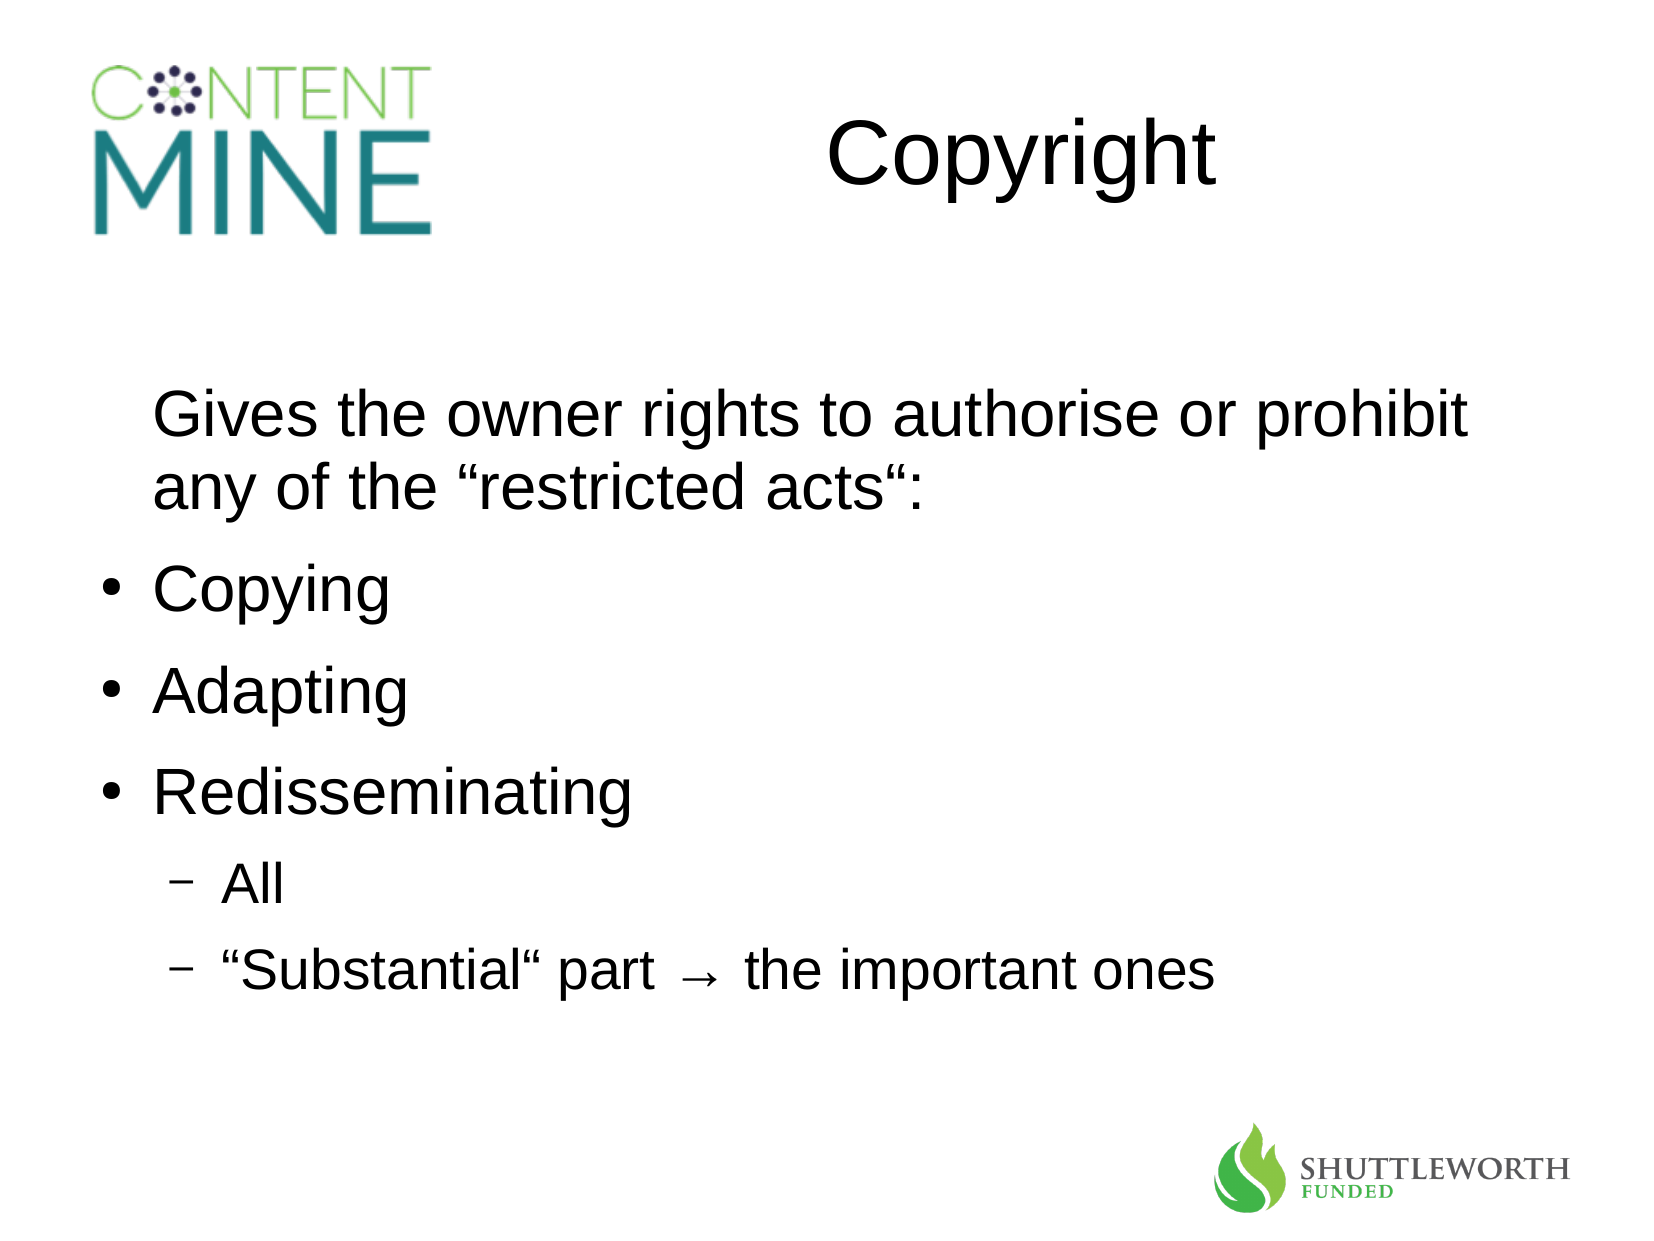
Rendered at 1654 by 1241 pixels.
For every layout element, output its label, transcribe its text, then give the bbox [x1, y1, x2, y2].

title Copyright [472, 49, 1571, 257]
picture [91, 64, 432, 236]
picture [1200, 1112, 1581, 1222]
list Gives the owner rights to authorise or prohibit any of the “restricted acts“: Copying Adapting Redisseminating All “Substantial“ part → the important ones [82, 377, 1571, 1010]
